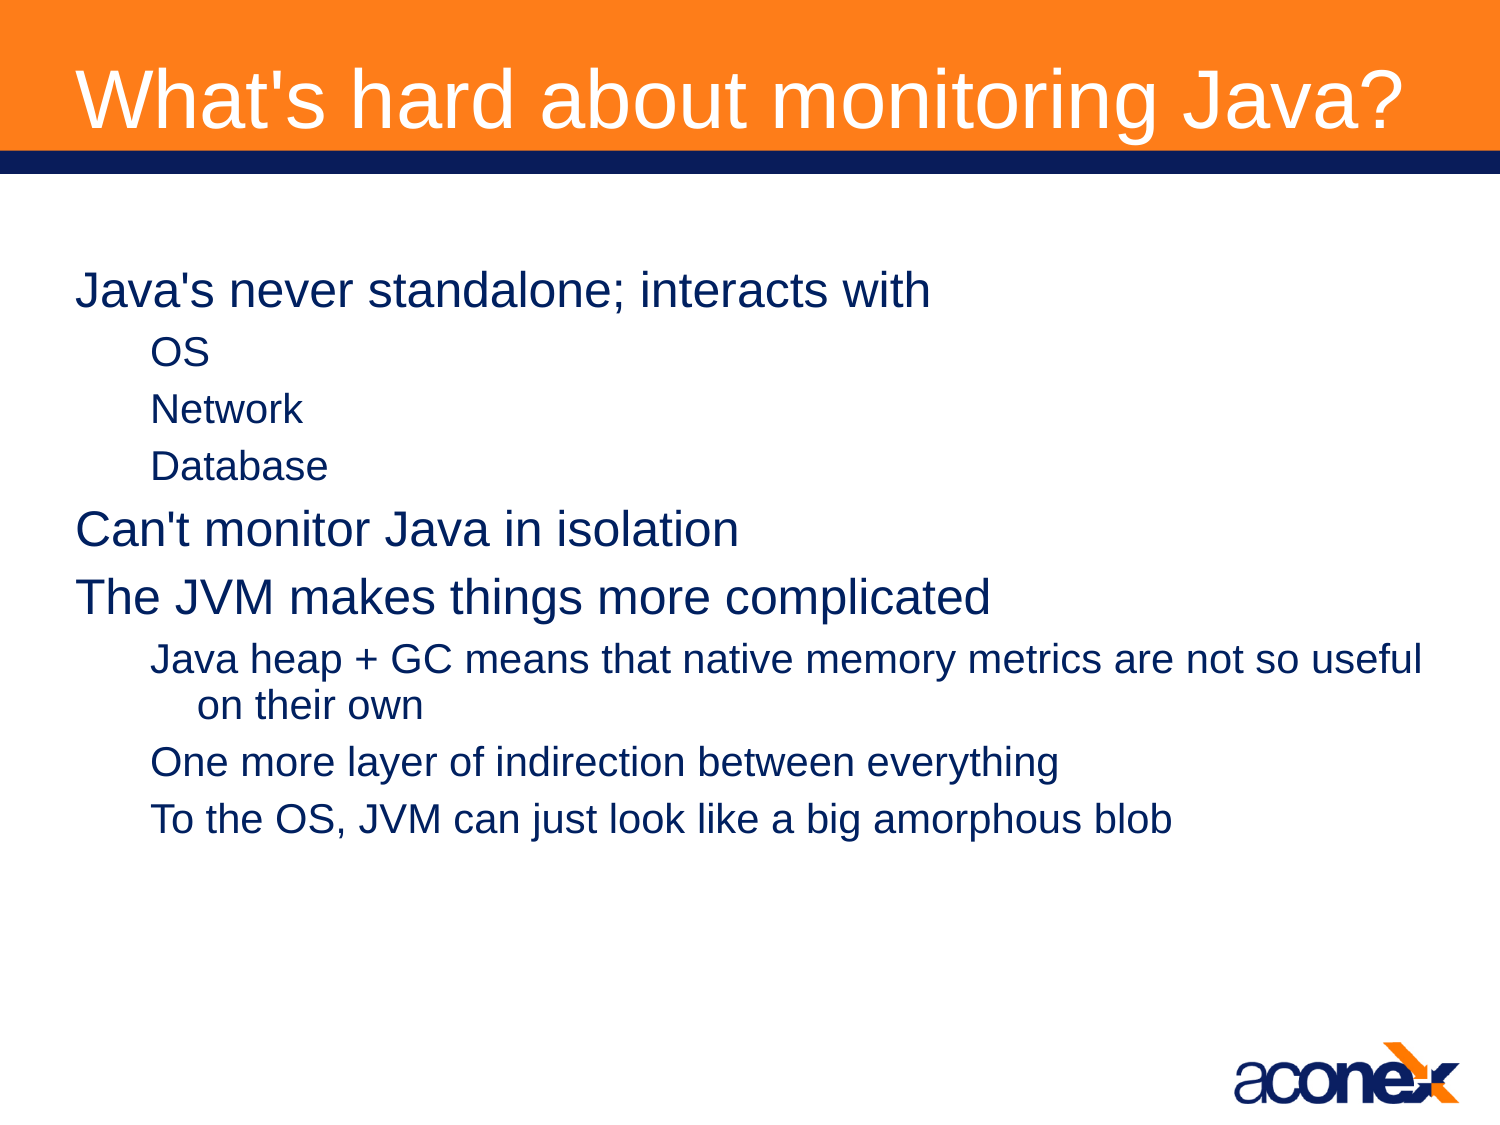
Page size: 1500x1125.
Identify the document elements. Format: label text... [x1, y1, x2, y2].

list Java's never standalone; interacts with OS Network Database Can't monitor Java in isolation The JVM makes things more complicated Java heap + GC means that native memory metrics are not so useful on their own One more layer of indirection between everything To the OS, JVM can just look like a big amorphous blob [75, 262, 1426, 991]
picture [1234, 1042, 1460, 1104]
title What's hard about monitoring Java? [75, 23, 1426, 176]
